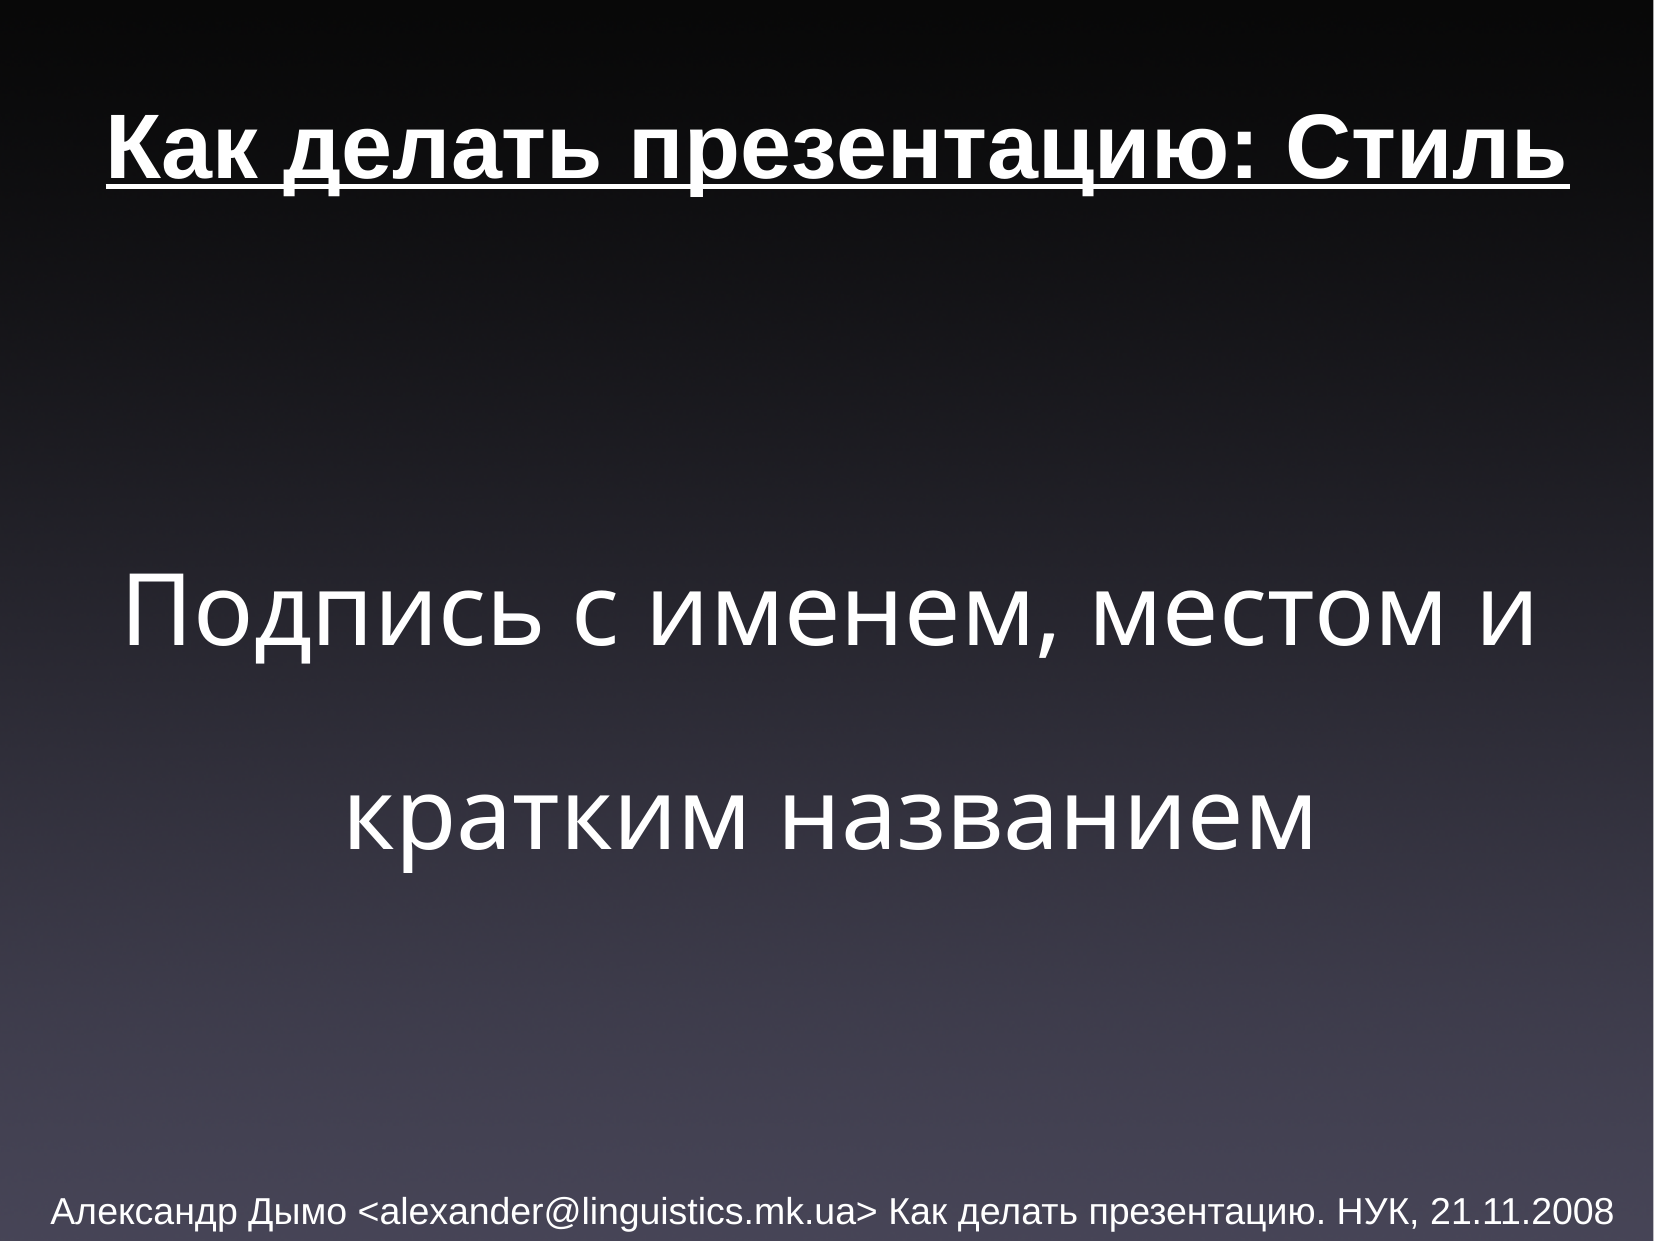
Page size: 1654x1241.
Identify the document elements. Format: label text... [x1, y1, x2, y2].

text_box Александр Дымо <alexander@linguistics.mk.ua> Как делать презентацию. НУК, 21.11.2008 [35, 1183, 1631, 1240]
picture [0, 0, 1654, 1241]
subtitle Подпись с именем, местом и кратким названием [86, 224, 1575, 1125]
title Как делать презентацию: Стиль [31, 43, 1644, 251]
